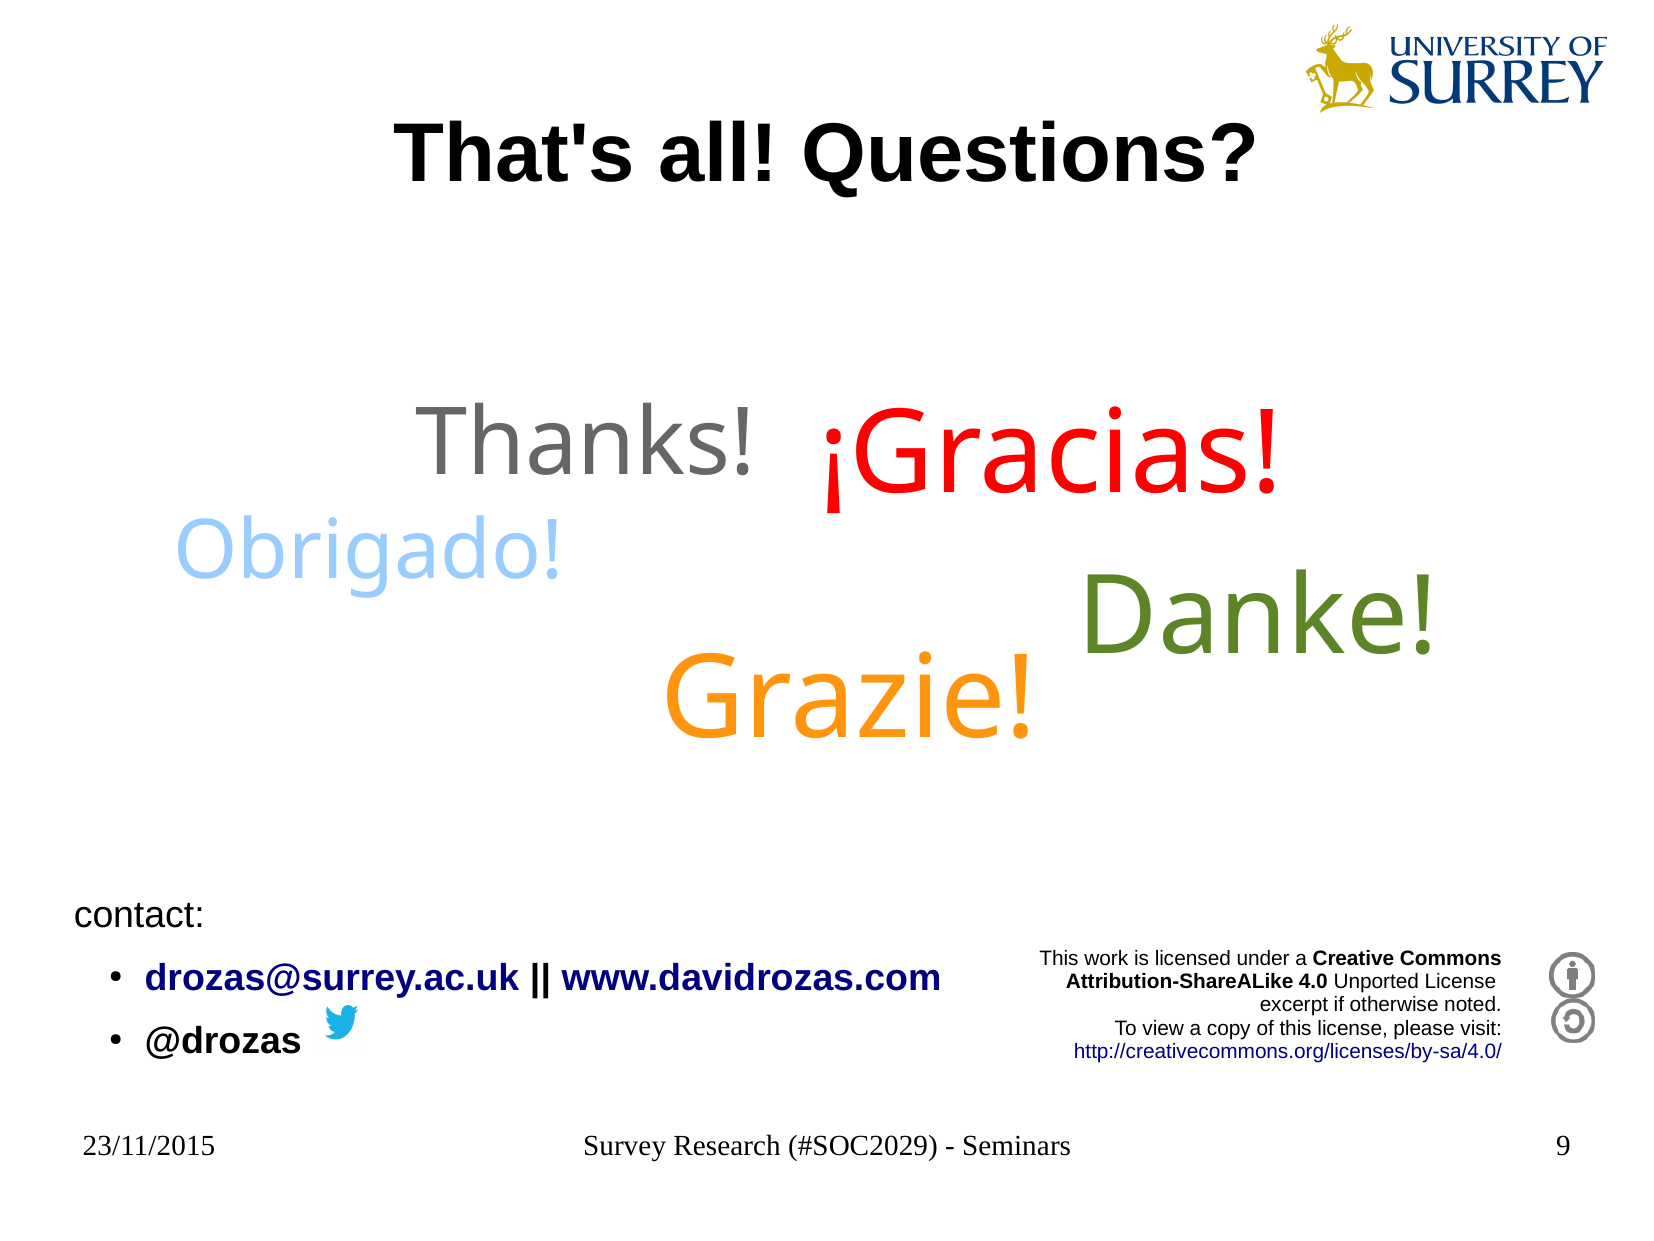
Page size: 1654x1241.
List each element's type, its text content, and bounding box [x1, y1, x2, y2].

title Grazie! [646, 602, 1052, 783]
title That's all! Questions? [82, 49, 1571, 257]
title ¡Gracias! [803, 342, 1299, 553]
picture [1549, 952, 1595, 1044]
text_box contact: drozas@surrey.ac.uk || www.davidrozas.com @drozas [23, 865, 1201, 1123]
picture [318, 992, 365, 1052]
text_box This work is licensed under a Creative Commons Attribution-ShareALike 4.0 Unported License excerpt if otherwise noted. To view a copy of this license, please visit: http://creativecommons.org/licenses/by-sa/4.0/ [1201, 938, 1518, 1095]
picture [1306, 23, 1607, 113]
title Obrigado! [158, 448, 579, 644]
title Thanks! [368, 333, 804, 544]
title Danke! [1062, 513, 1453, 709]
